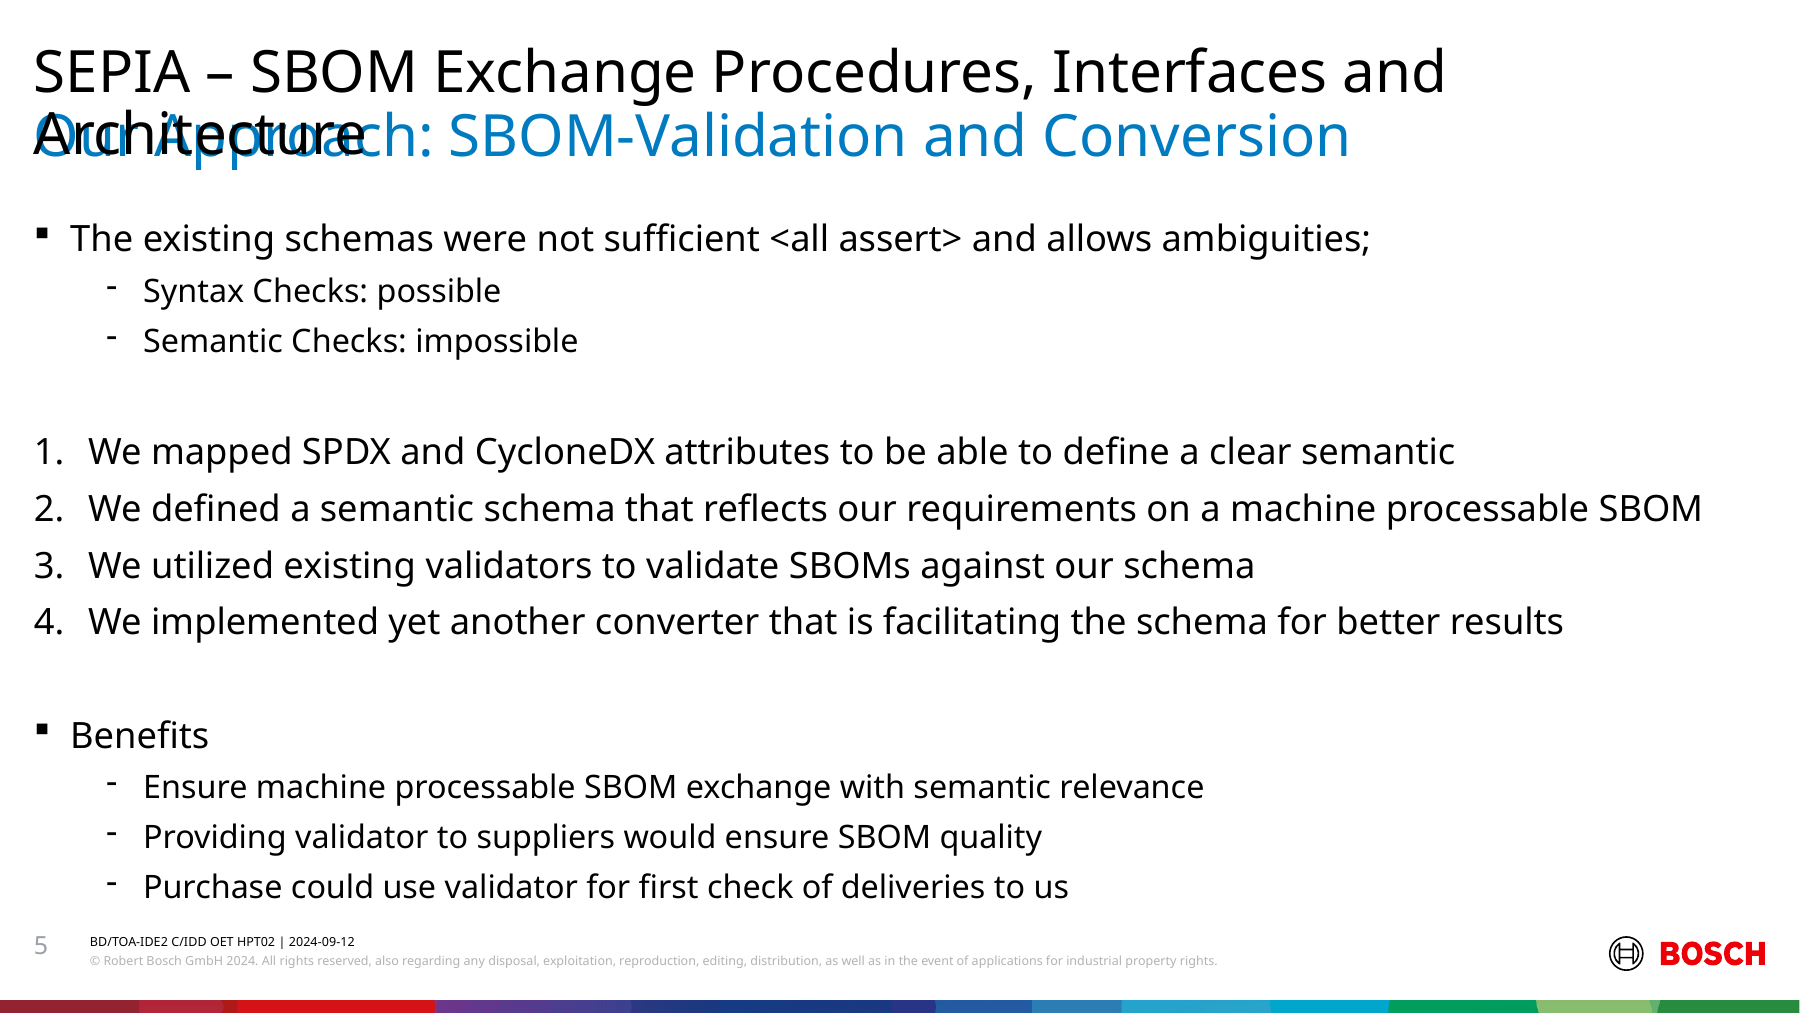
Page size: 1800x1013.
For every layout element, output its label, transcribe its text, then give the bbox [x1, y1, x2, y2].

picture [0, 1000, 1270, 1013]
slide_number <number> [33, 929, 81, 997]
list SEPIA – SBOM Exchange Procedures, Interfaces and Architecture [33, 42, 1766, 107]
picture [1388, 1000, 1800, 1013]
title Our Approach: SBOM-Validation and Conversion [33, 107, 1766, 171]
list The existing schemas were not sufficient <all assert> and allows ambiguities; Syntax Checks: possible Semantic Checks: impossible We mapped SPDX and CycloneDX attributes to be able to define a clear semantic We defined a semantic schema that reflects our requirements on a machine processable SBOM We utilized existing validators to validate SBOMs against our schema We implemented yet another converter that is facilitating the schema for better results Benefits Ensure machine processable SBOM exchange with semantic relevance Providing validator to suppliers would ensure SBOM quality Purchase could use validator for first check of deliveries to us [33, 212, 1766, 909]
